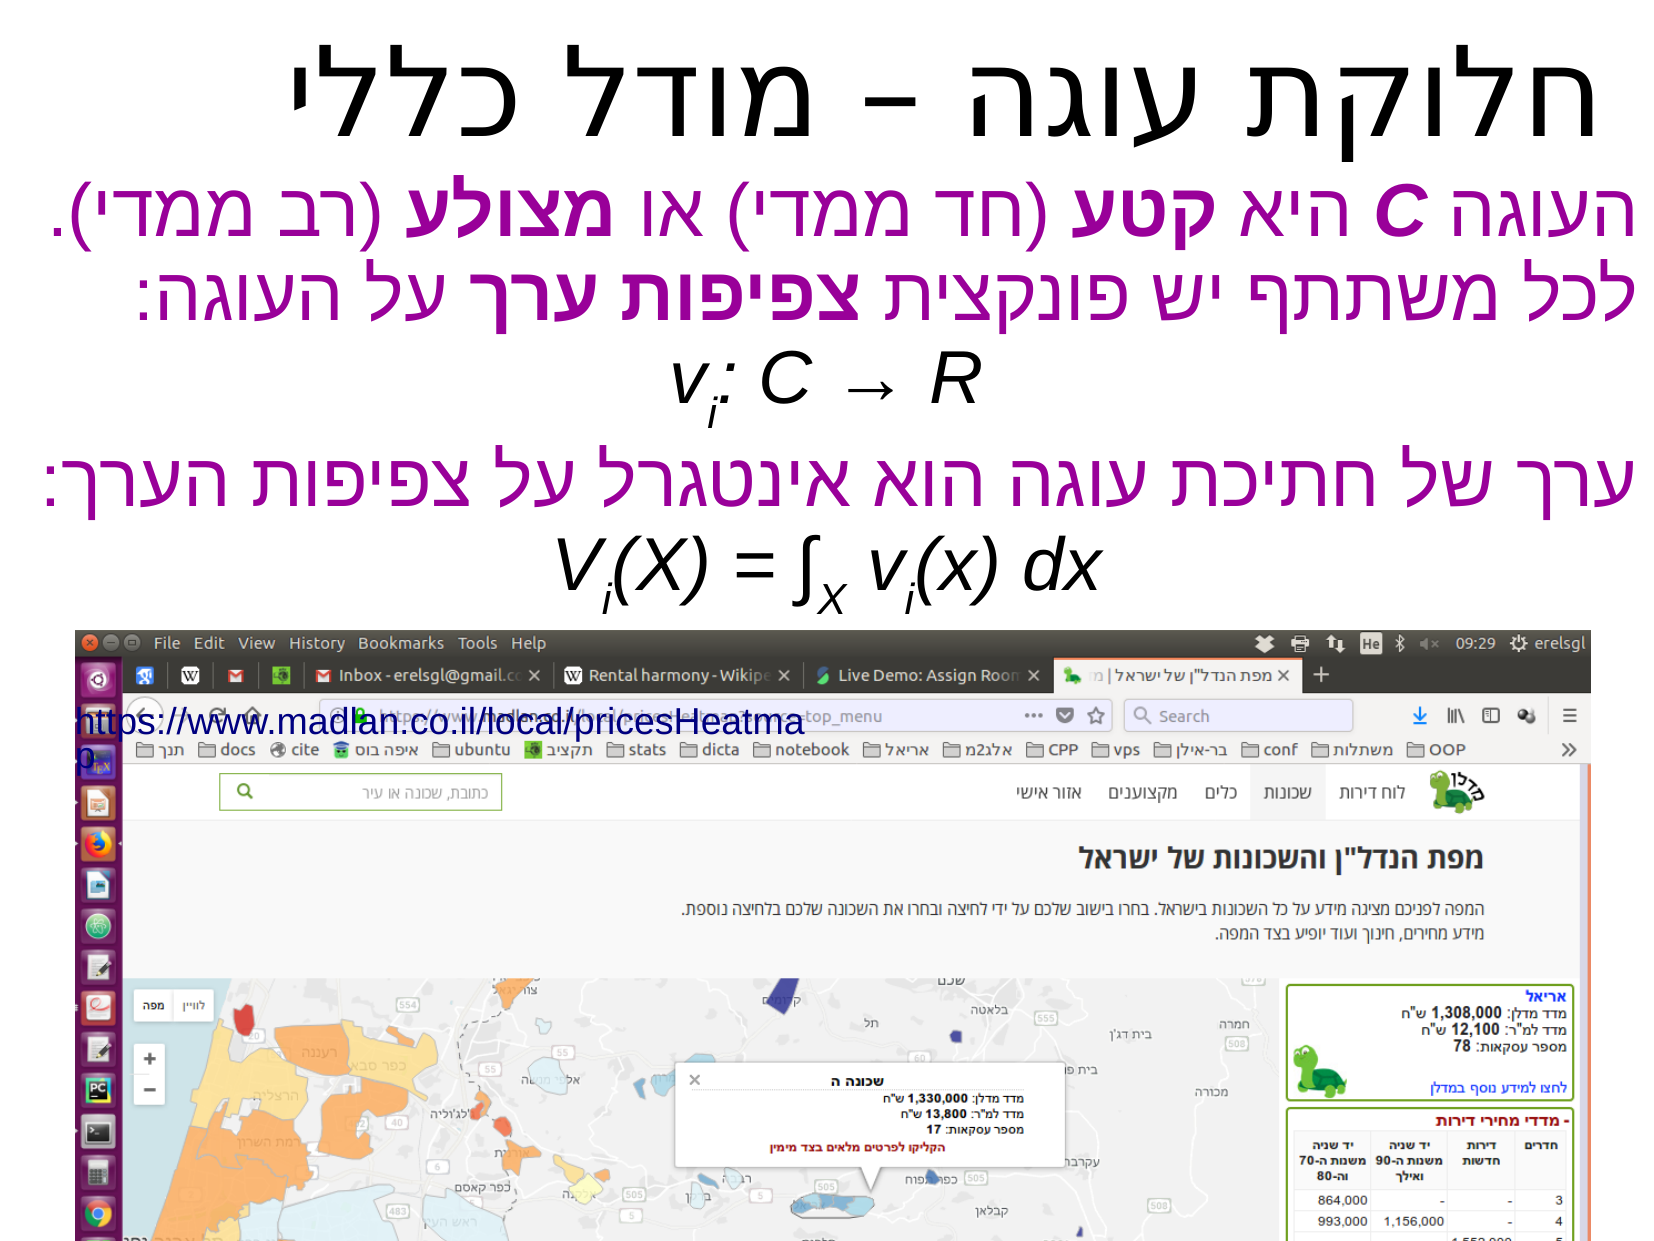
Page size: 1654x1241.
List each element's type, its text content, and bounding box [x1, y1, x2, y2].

picture [75, 716, 1591, 1241]
picture [80, 751, 90, 766]
text_box העוגה C היא קטע (חד ממדי) או מצולע (רב ממדי). לכל משתתף יש פונקצית צפיפות ערך על העוגה: vi: C → R ערך של חתיכת עוגה הוא אינטגרל על צפיפות הערך: Vi(X) = ∫X vi(x) dx [0, 160, 1654, 716]
title חלוקת עוגה – מודל כללי [30, 6, 1654, 160]
text_box https://www.madlan.co.il/local/pricesHeatmap [60, 716, 841, 751]
